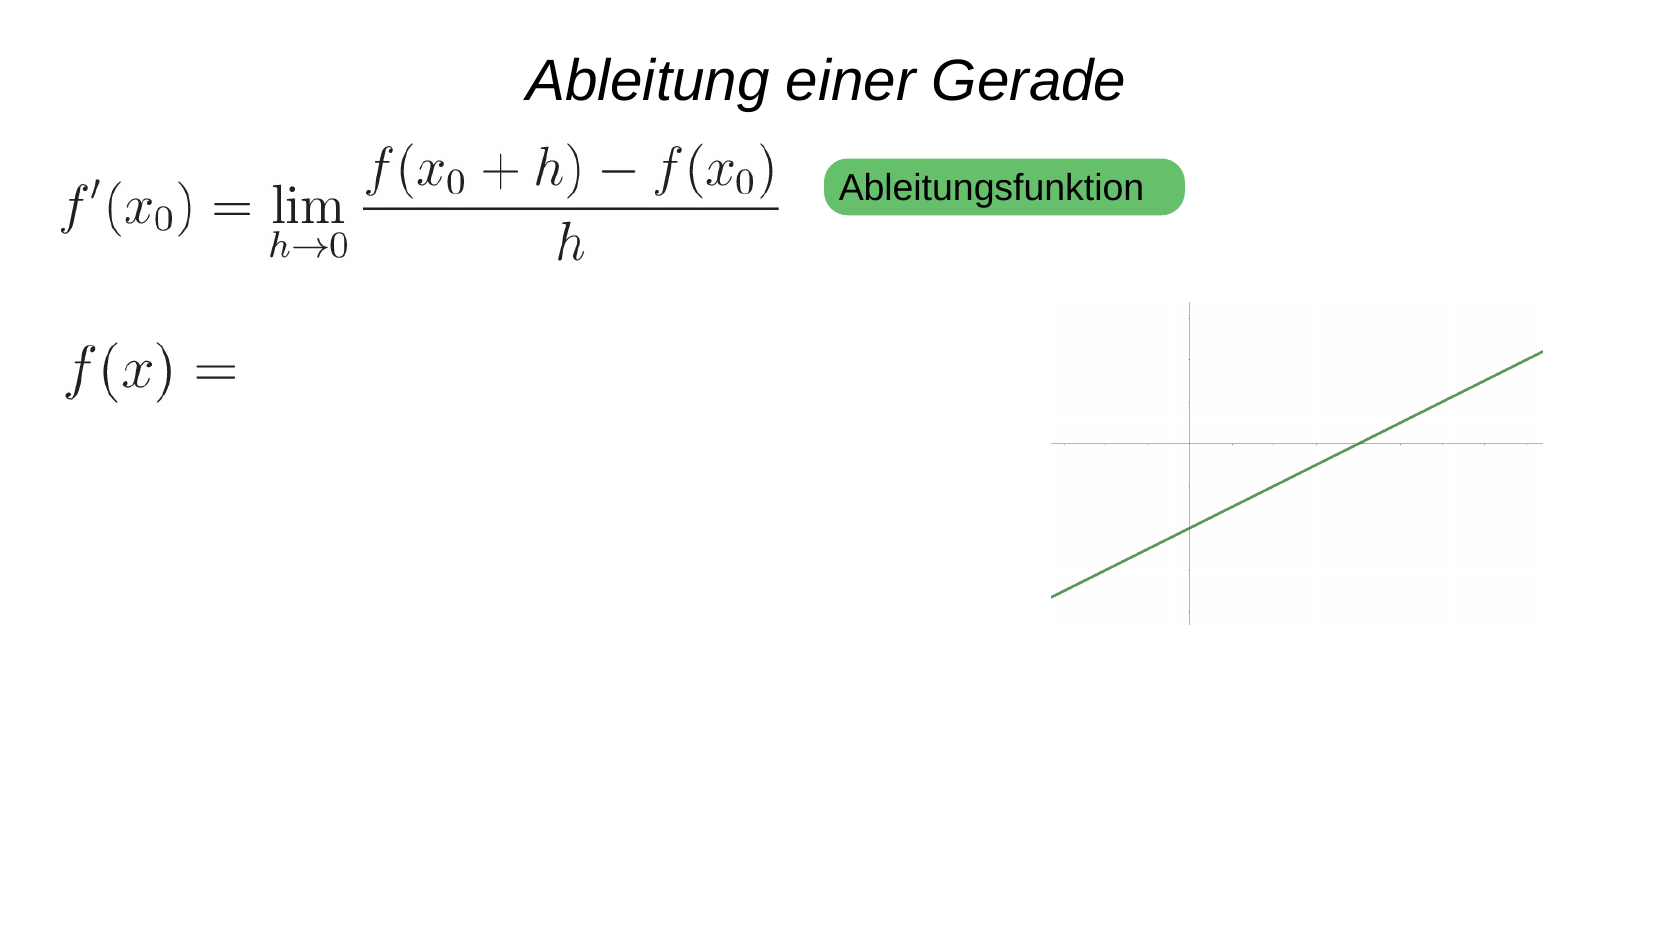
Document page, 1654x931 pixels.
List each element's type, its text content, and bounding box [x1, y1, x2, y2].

picture [49, 140, 780, 264]
picture [54, 335, 244, 407]
picture [1051, 302, 1543, 625]
title Ableitung einer Gerade [82, 37, 1571, 124]
text_box Ableitungsfunktion [824, 158, 1185, 216]
